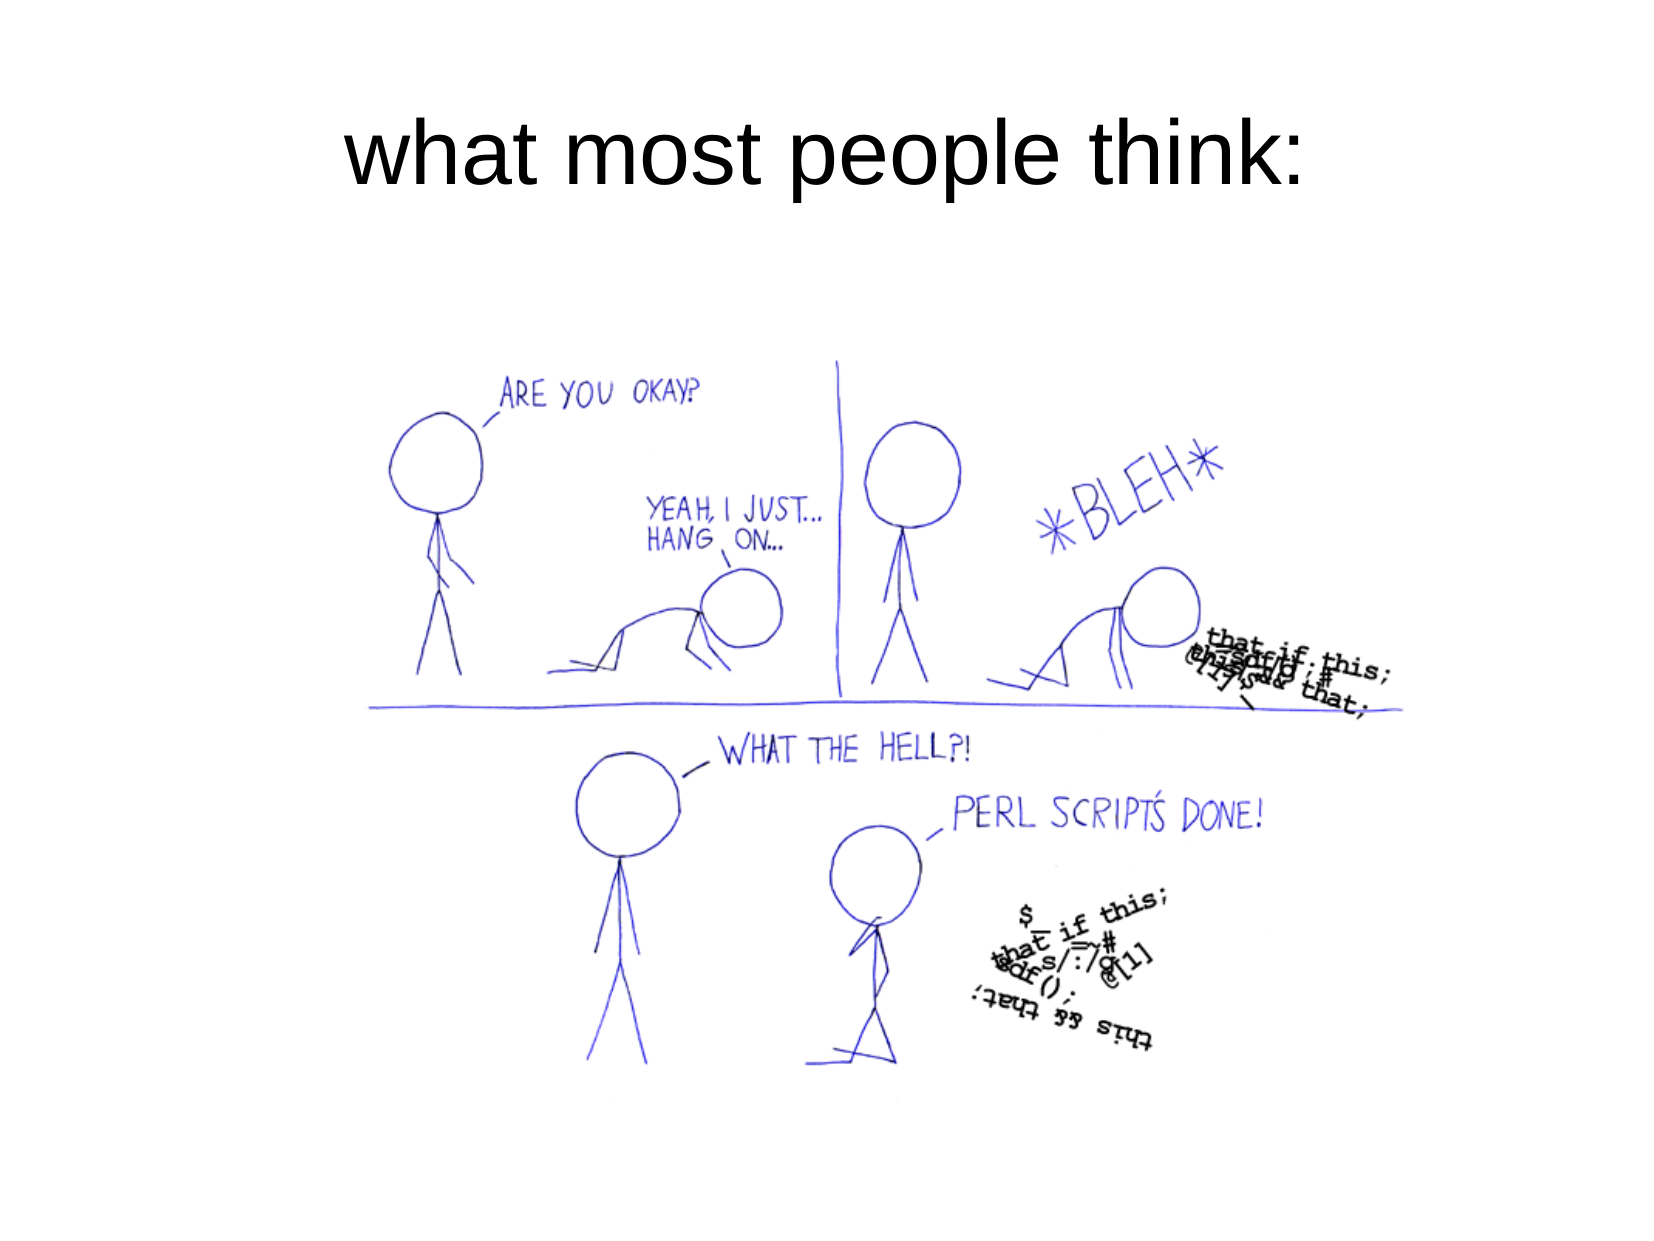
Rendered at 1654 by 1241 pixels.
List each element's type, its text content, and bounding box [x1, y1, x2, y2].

title what most people think: [82, 49, 1571, 257]
picture [360, 359, 1411, 1104]
